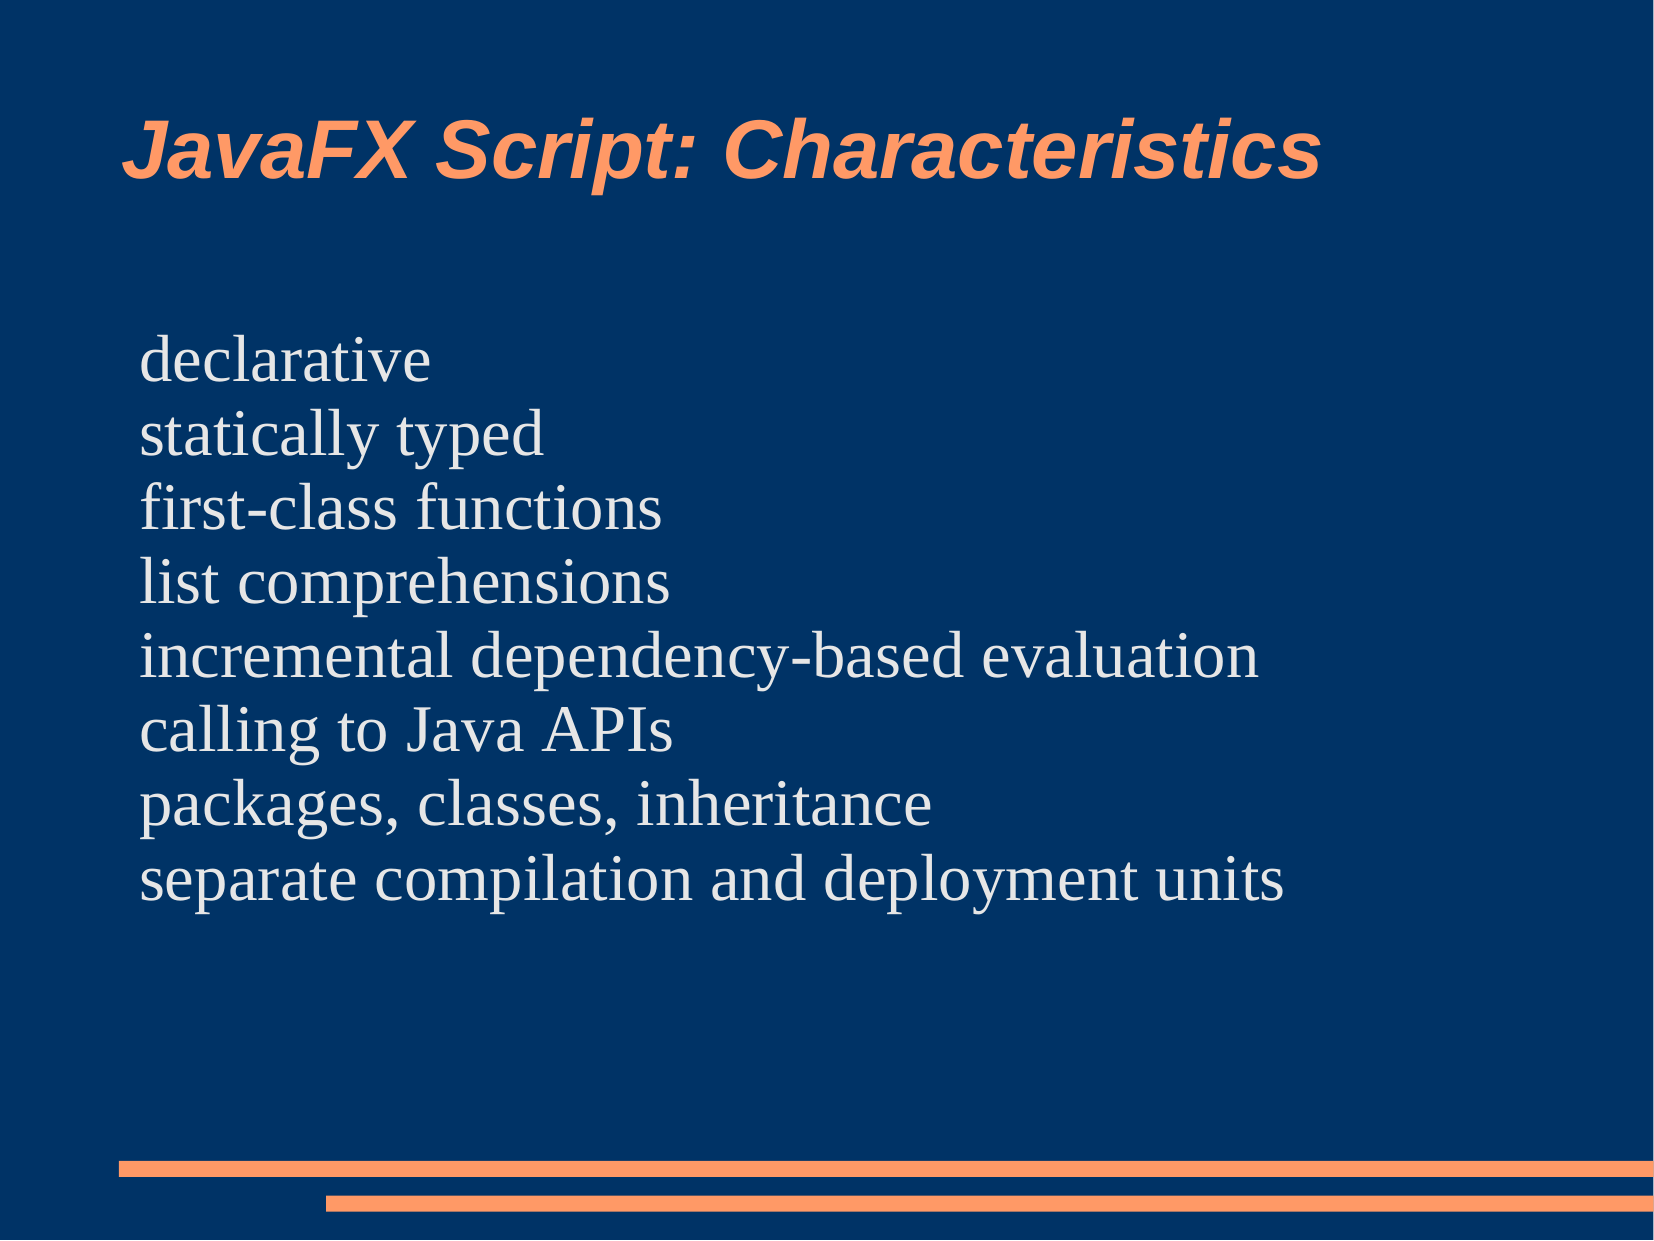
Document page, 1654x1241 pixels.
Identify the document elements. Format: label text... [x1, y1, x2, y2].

list declarative statically typed first-class functions list comprehensions incremental dependency-based evaluation calling to Java APIs packages, classes, inheritance separate compilation and deployment units [121, 322, 1561, 1133]
title JavaFX Script: Characteristics [121, 46, 1534, 254]
